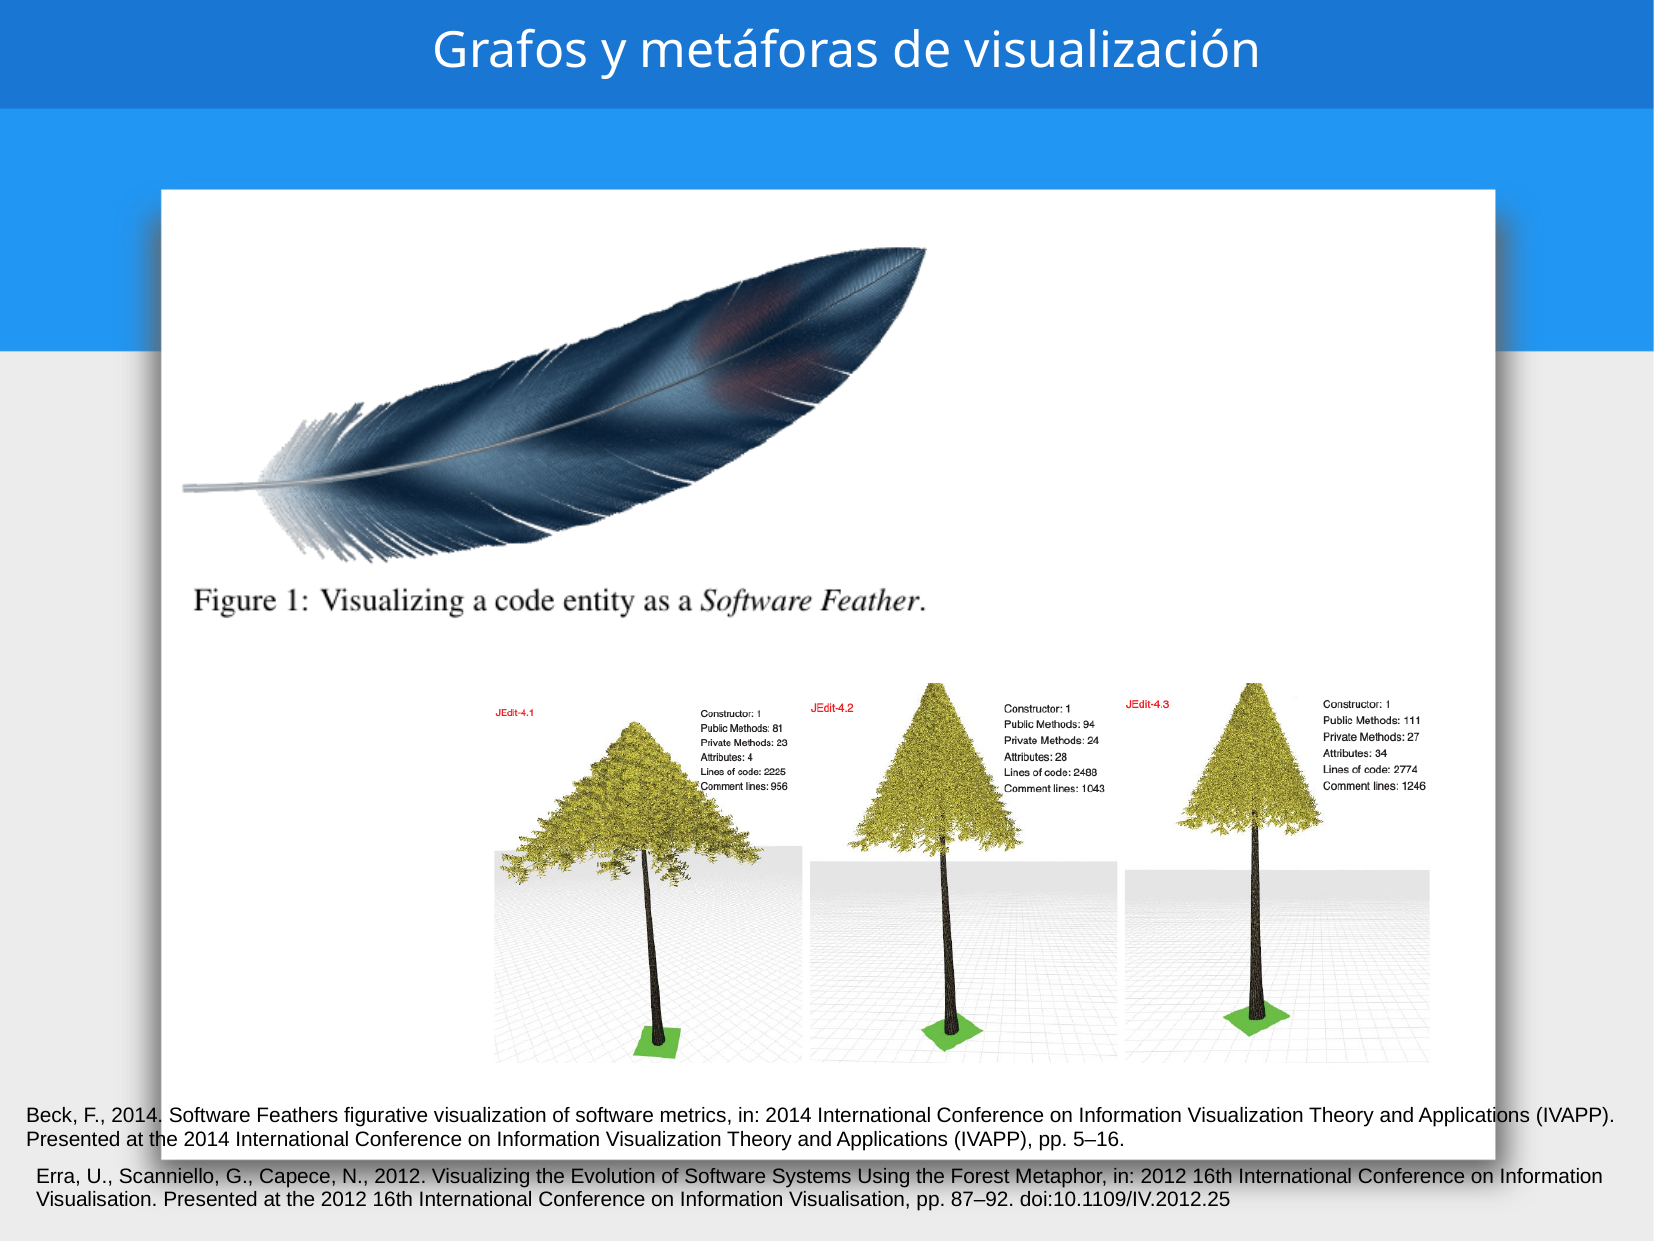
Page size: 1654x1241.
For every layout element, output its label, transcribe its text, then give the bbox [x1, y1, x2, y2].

text_box Erra, U., Scanniello, G., Capece, N., 2012. Visualizing the Evolution of Software Systems Using the Forest Metaphor, in: 2012 16th International Conference on Information Visualisation. Presented at the 2012 16th International Conference on Information Visualisation, pp. 87–92. doi:10.1109/IV.2012.25 [21, 1157, 1619, 1219]
text_box Beck, F., 2014. Software Feathers figurative visualization of software metrics, in: 2014 International Conference on Information Visualization Theory and Applications (IVAPP). Presented at the 2014 International Conference on Information Visualization Theory and Applications (IVAPP), pp. 5–16. [11, 1096, 1630, 1158]
title Grafos y metáforas de visualización [94, 13, 1583, 83]
picture [0, 0, 1654, 1241]
